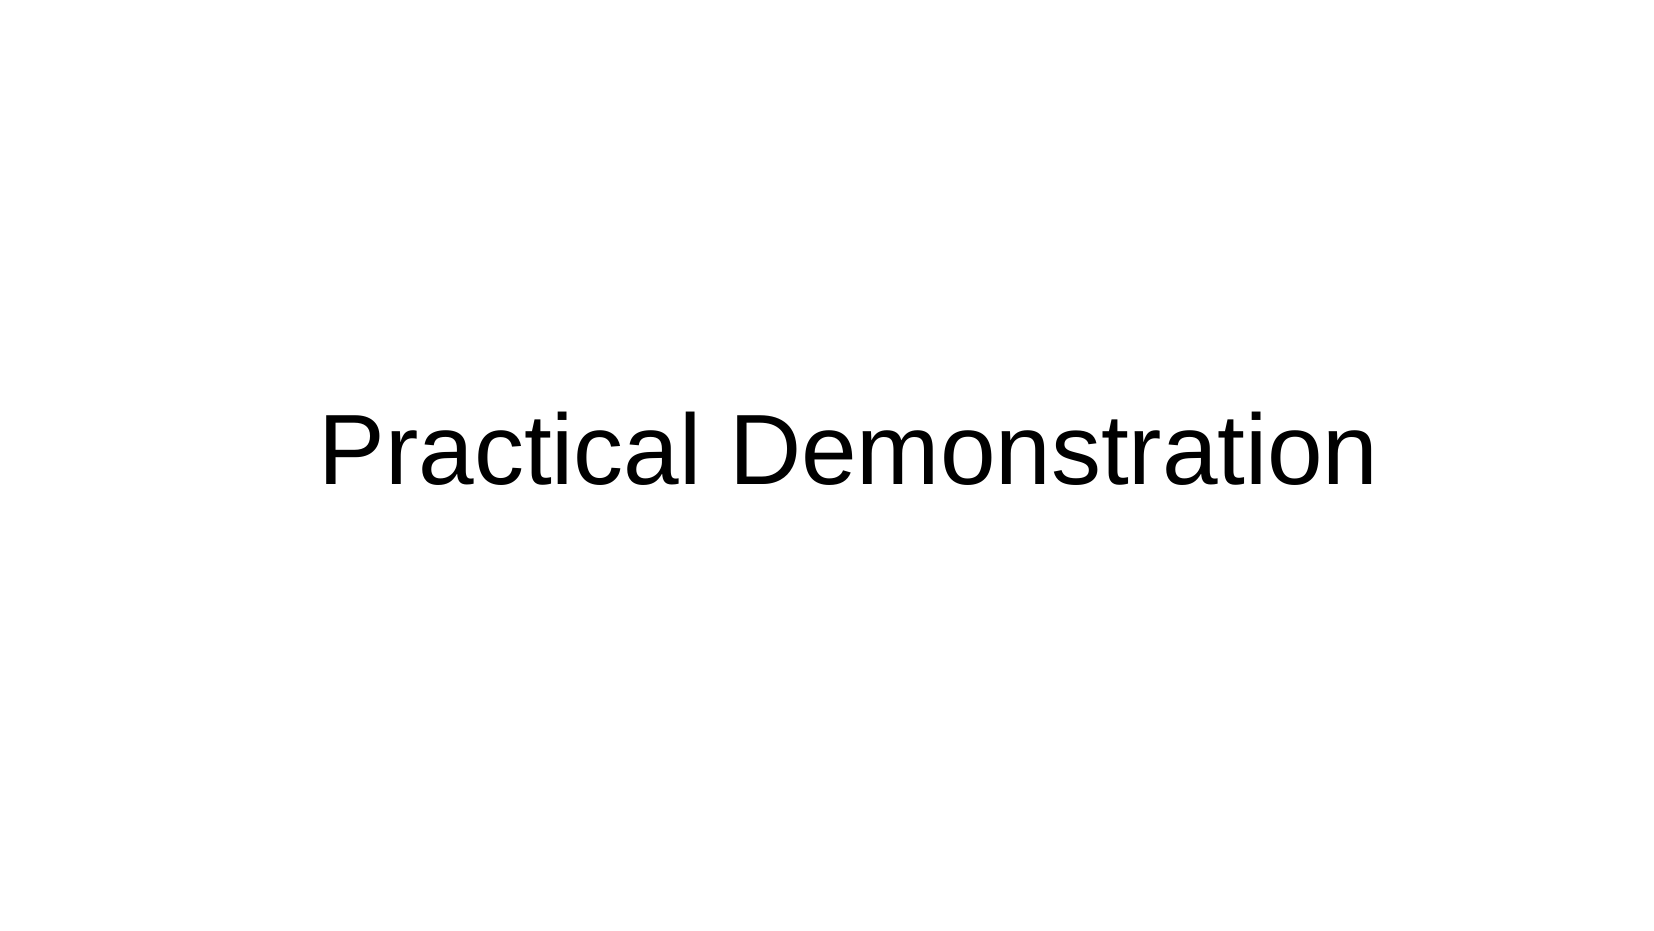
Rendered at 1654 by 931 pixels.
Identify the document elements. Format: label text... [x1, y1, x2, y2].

subtitle Practical Demonstration [105, 90, 1594, 811]
